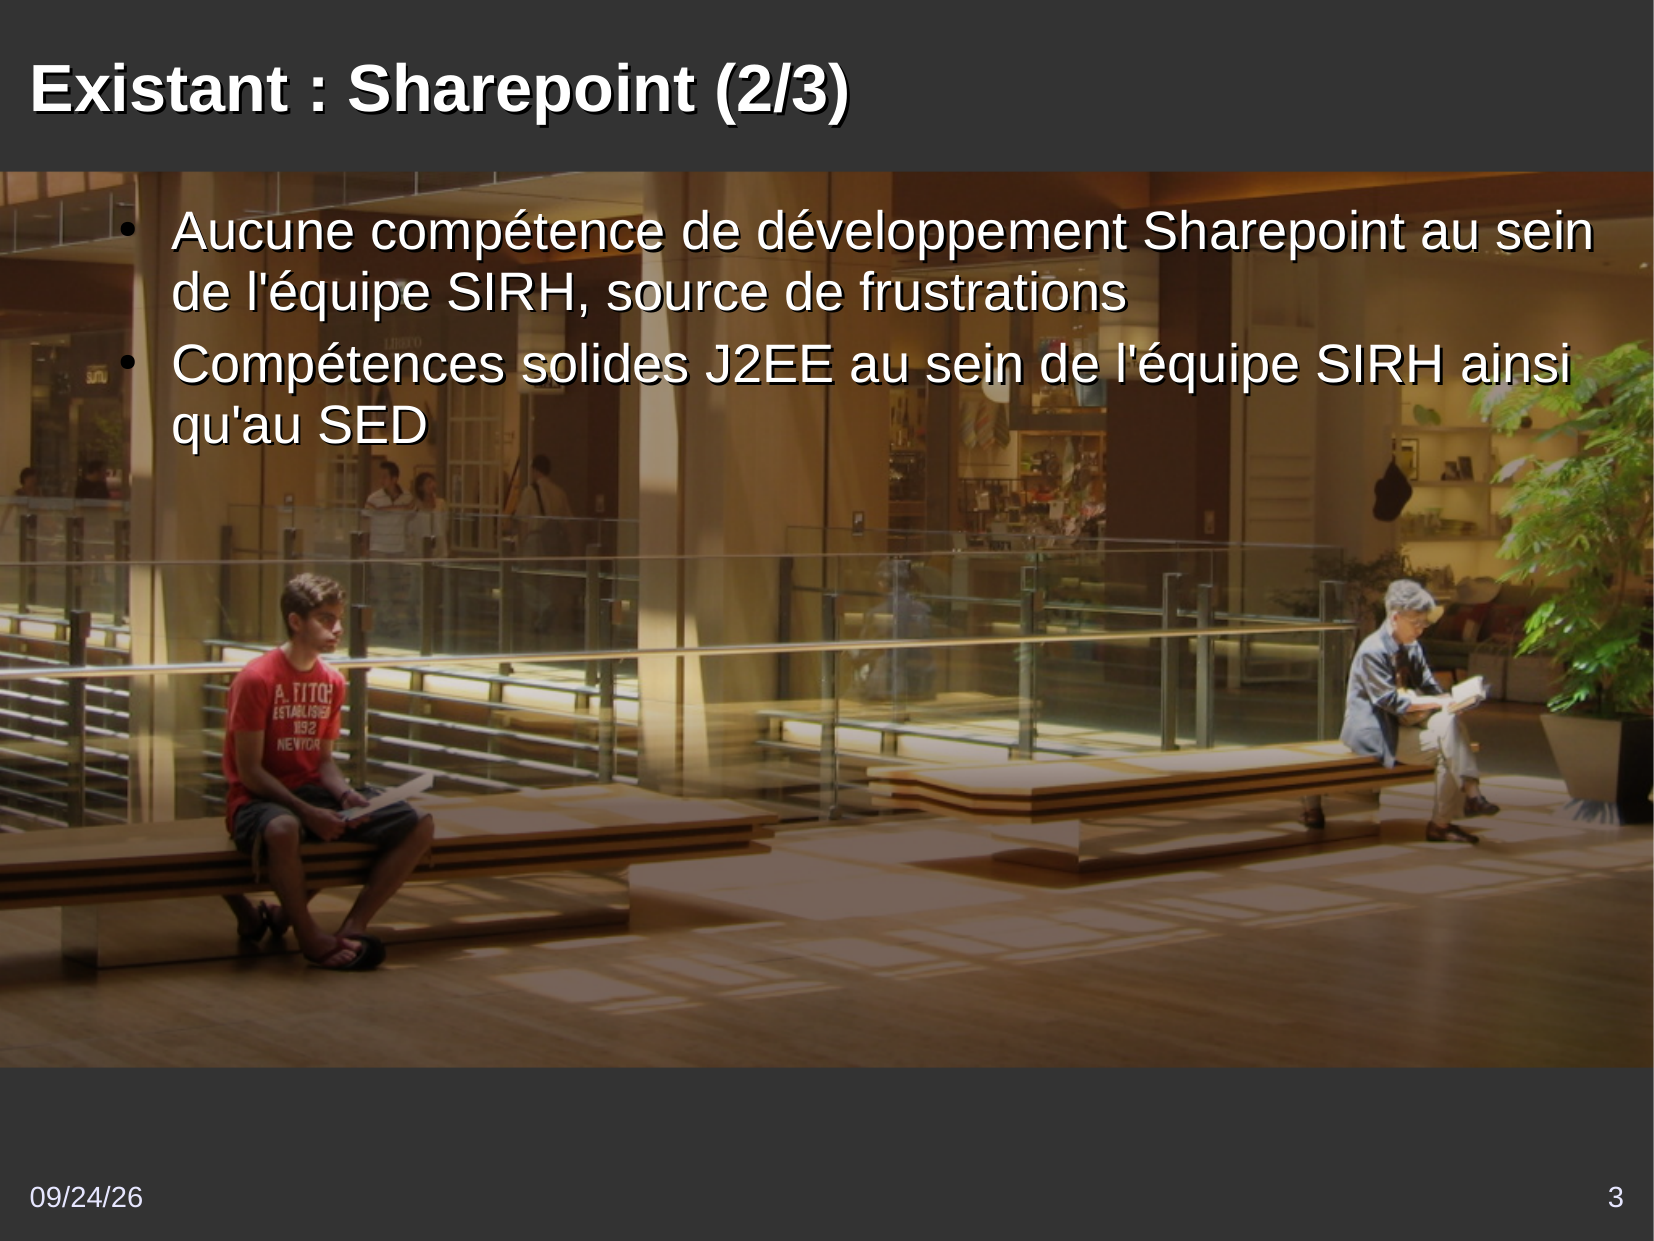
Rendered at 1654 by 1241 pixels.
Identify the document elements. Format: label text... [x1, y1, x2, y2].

picture [0, 0, 1654, 1241]
title Existant : Sharepoint (2/3) [29, 29, 1625, 148]
list Aucune compétence de développement Sharepoint au sein de l'équipe SIRH, source de frustrations Compétences solides J2EE au sein de l'équipe SIRH ainsi qu'au SED [29, 200, 1625, 1028]
